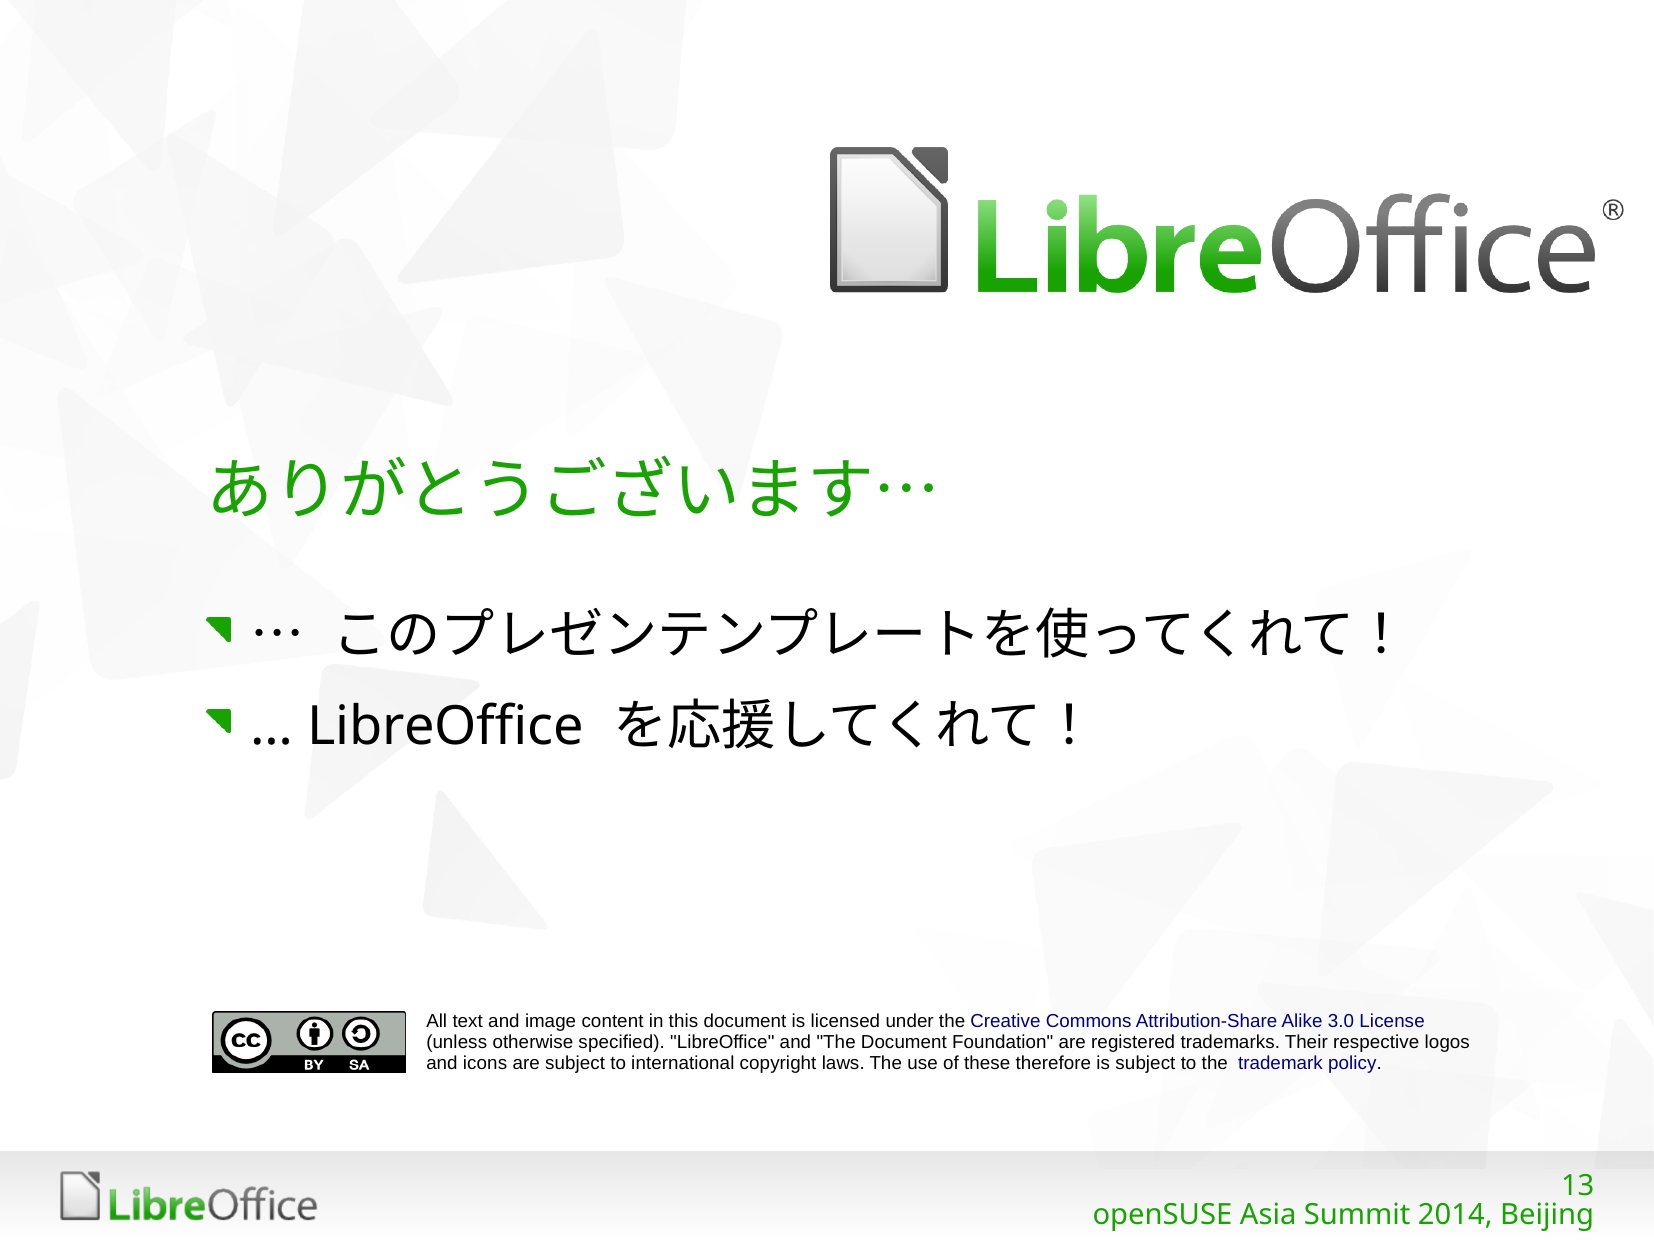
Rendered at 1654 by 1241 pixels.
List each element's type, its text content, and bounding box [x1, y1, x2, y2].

picture [41, 1152, 337, 1240]
title ありがとうございます… [206, 395, 1477, 573]
picture [915, 548, 1654, 1169]
picture [0, 0, 1654, 930]
picture [212, 1011, 406, 1073]
list … このプレゼンテンプレートを使ってくれて！ … LibreOffice を応援してくれて！ [206, 590, 1477, 945]
